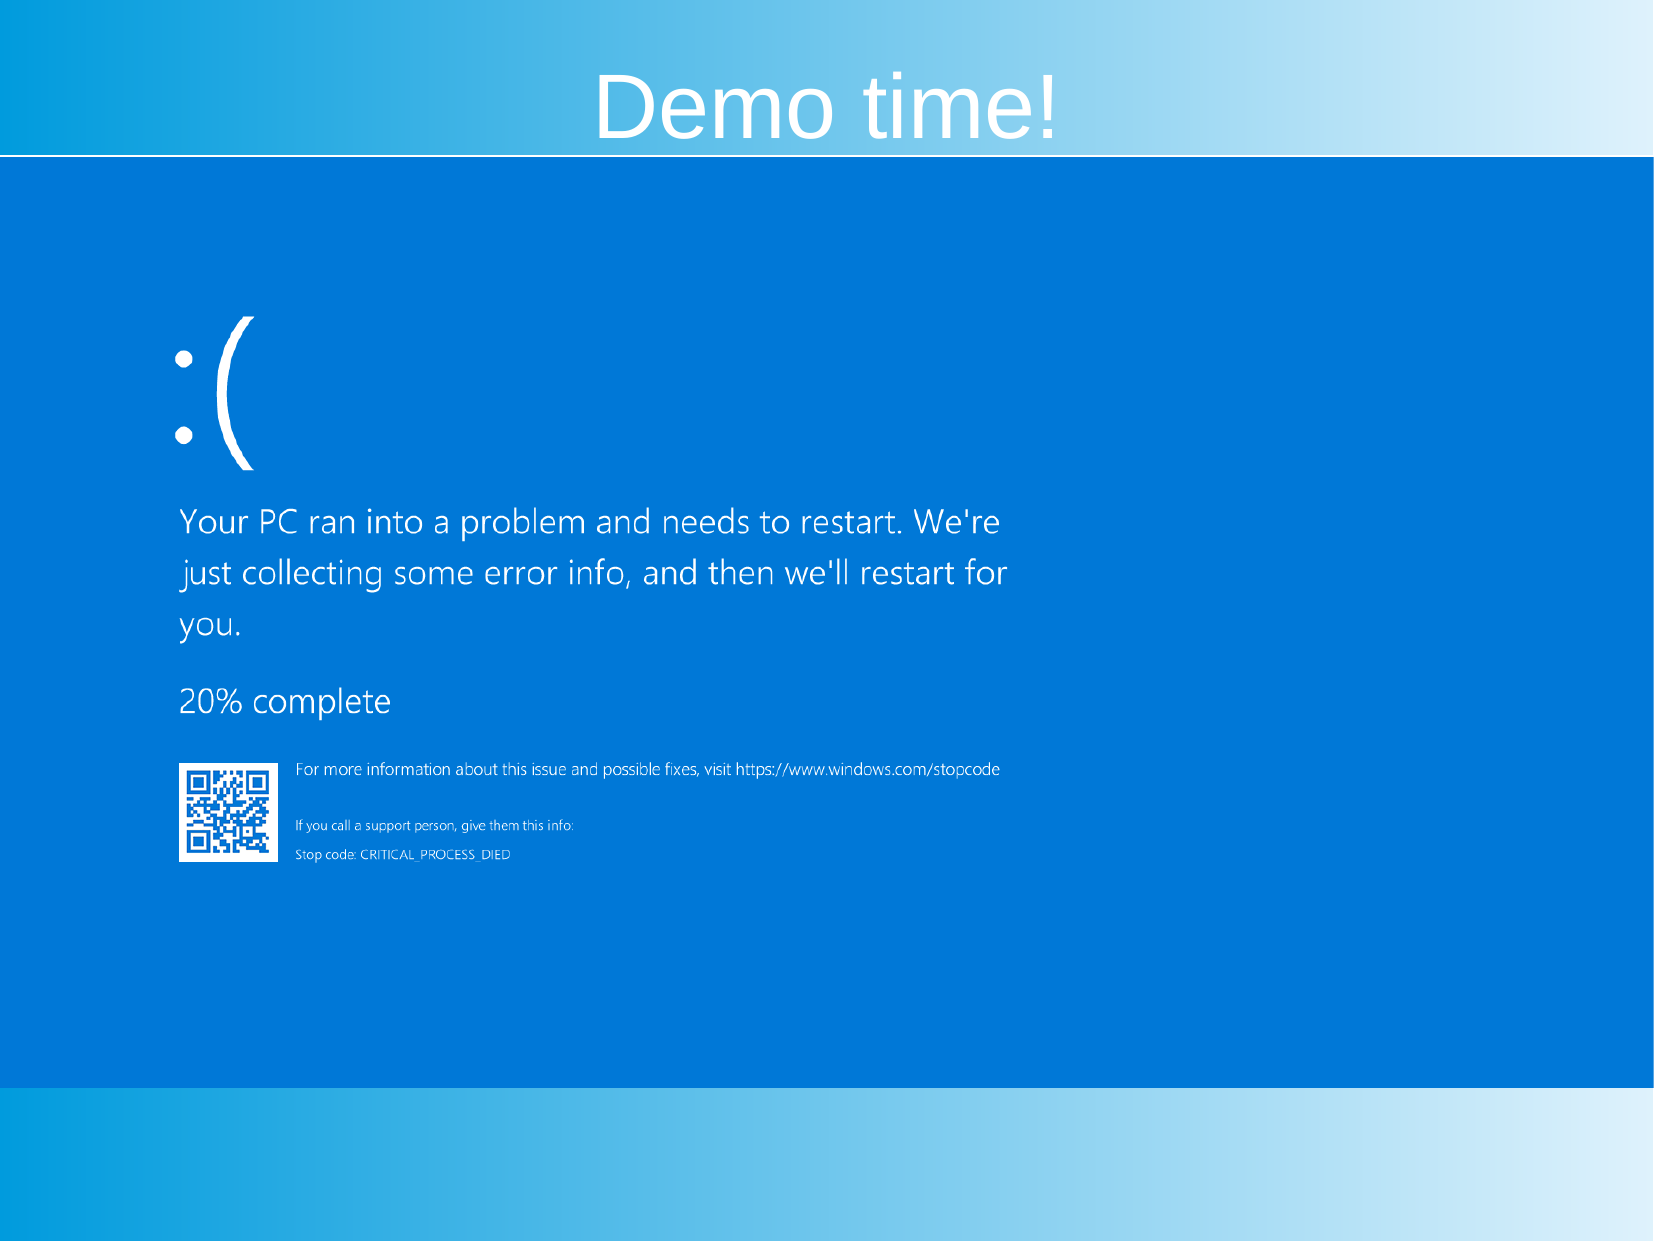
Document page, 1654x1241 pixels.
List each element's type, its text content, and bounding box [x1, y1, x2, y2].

picture [0, 157, 1654, 1240]
text_box Demo time! [82, 49, 1571, 154]
